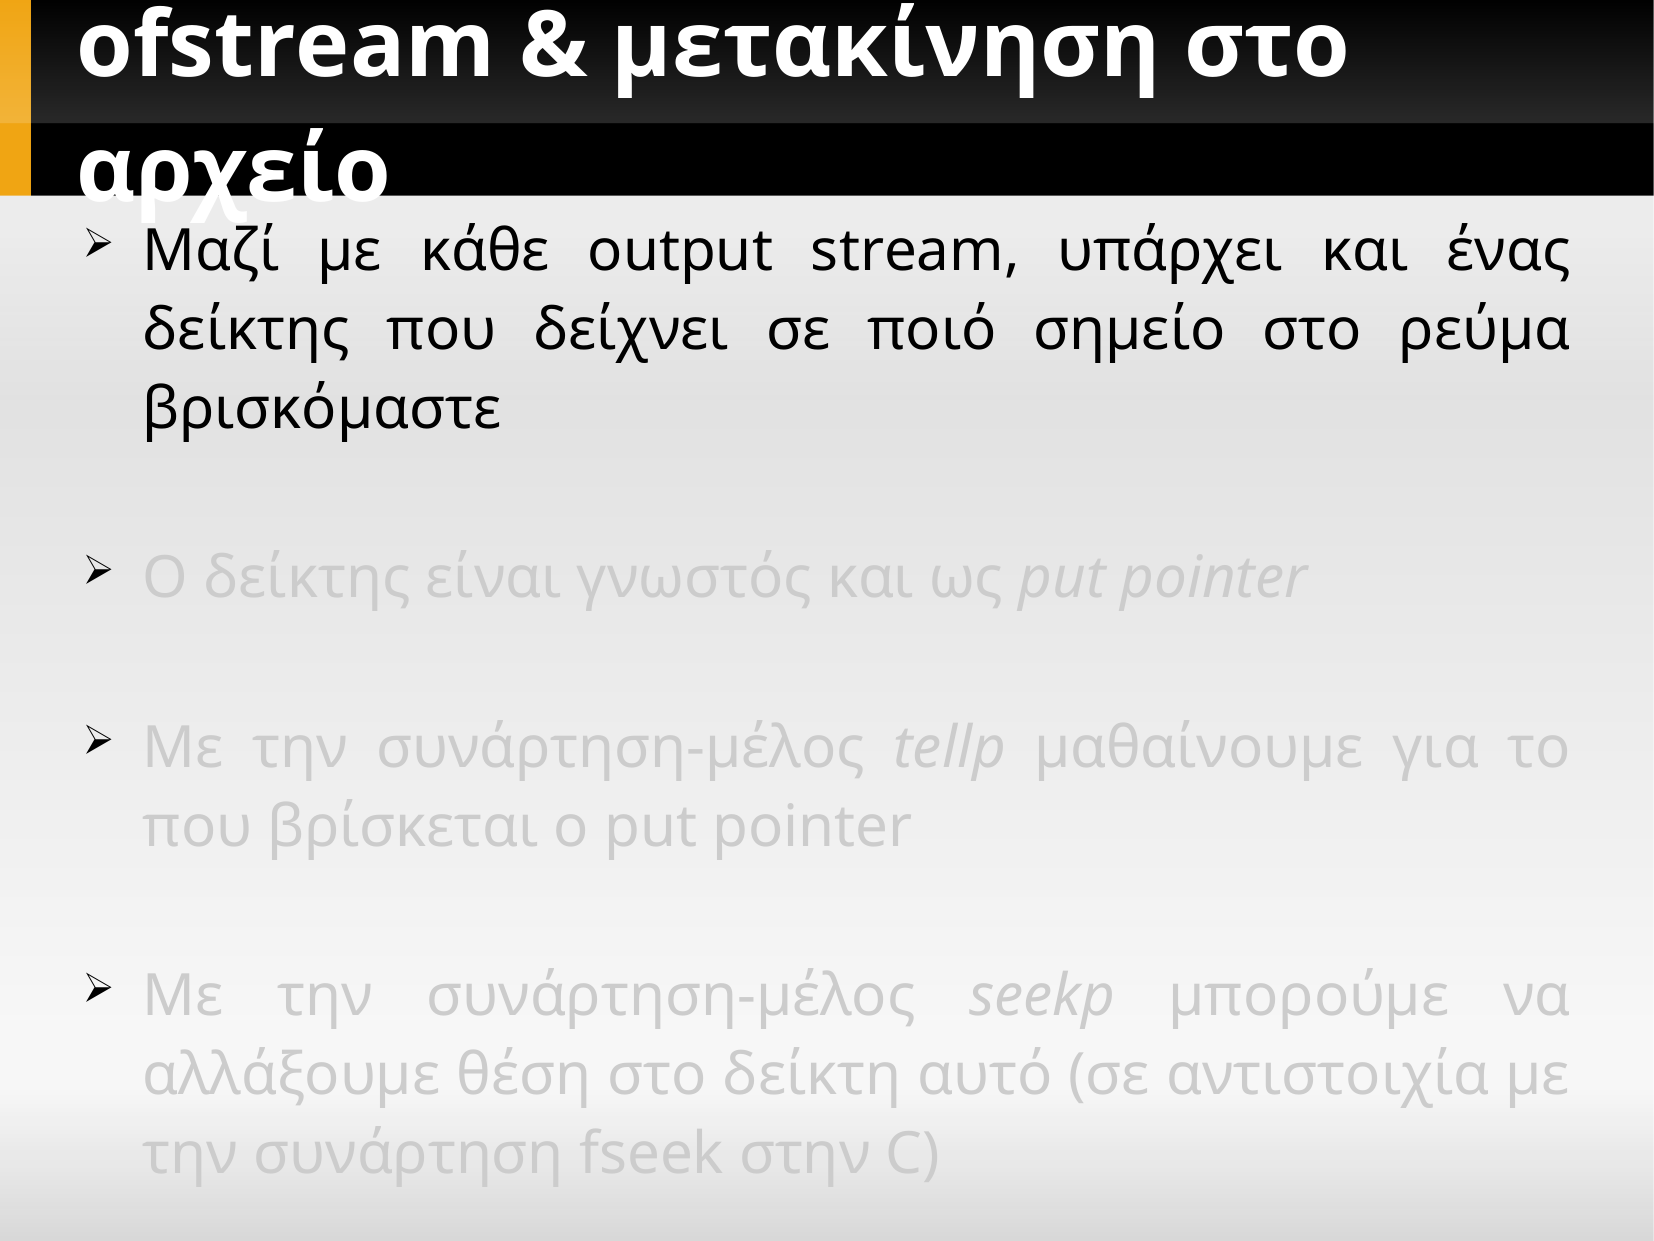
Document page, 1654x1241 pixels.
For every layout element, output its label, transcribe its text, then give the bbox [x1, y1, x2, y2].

picture [0, 0, 1654, 1241]
subtitle Μαζί με κάθε output stream, υπάρχει και ένας δείκτης που δείχνει σε ποιό σημείο στο ρεύμα βρισκόμαστε Ο δείκτης είναι γνωστός και ως put pointer Με την συνάρτηση-μέλος tellp μαθαίνουμε για το που βρίσκεται ο put pointer Με την συνάρτηση-μέλος seekp μπορούμε να αλλάξουμε θέση στο δείκτη αυτό (σε αντιστοιχία με την συνάρτηση fseek στην C) [82, 297, 1571, 1102]
title ofstream & μετακίνηση στο αρχείο [76, 0, 1613, 208]
